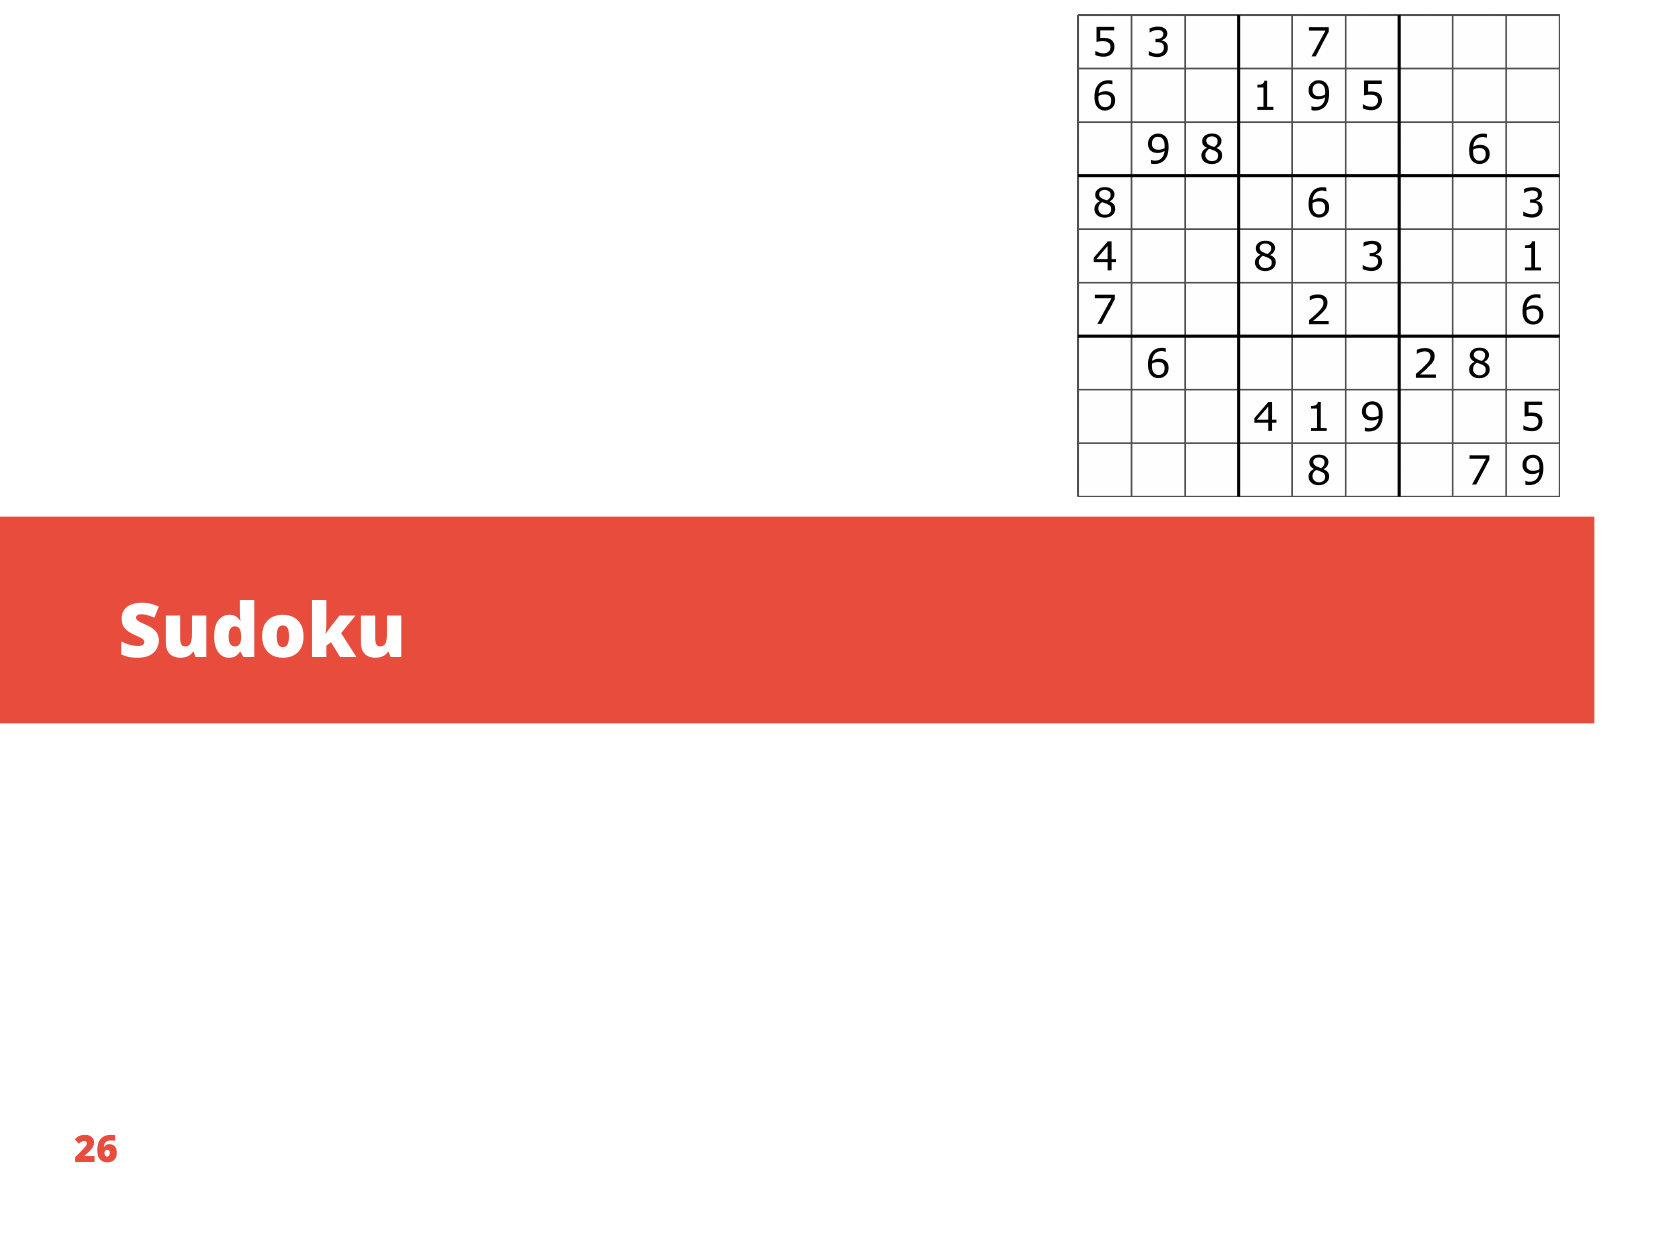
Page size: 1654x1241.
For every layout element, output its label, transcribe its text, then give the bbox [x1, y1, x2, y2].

picture [1077, 14, 1560, 497]
title Sudoku [118, 531, 1654, 680]
